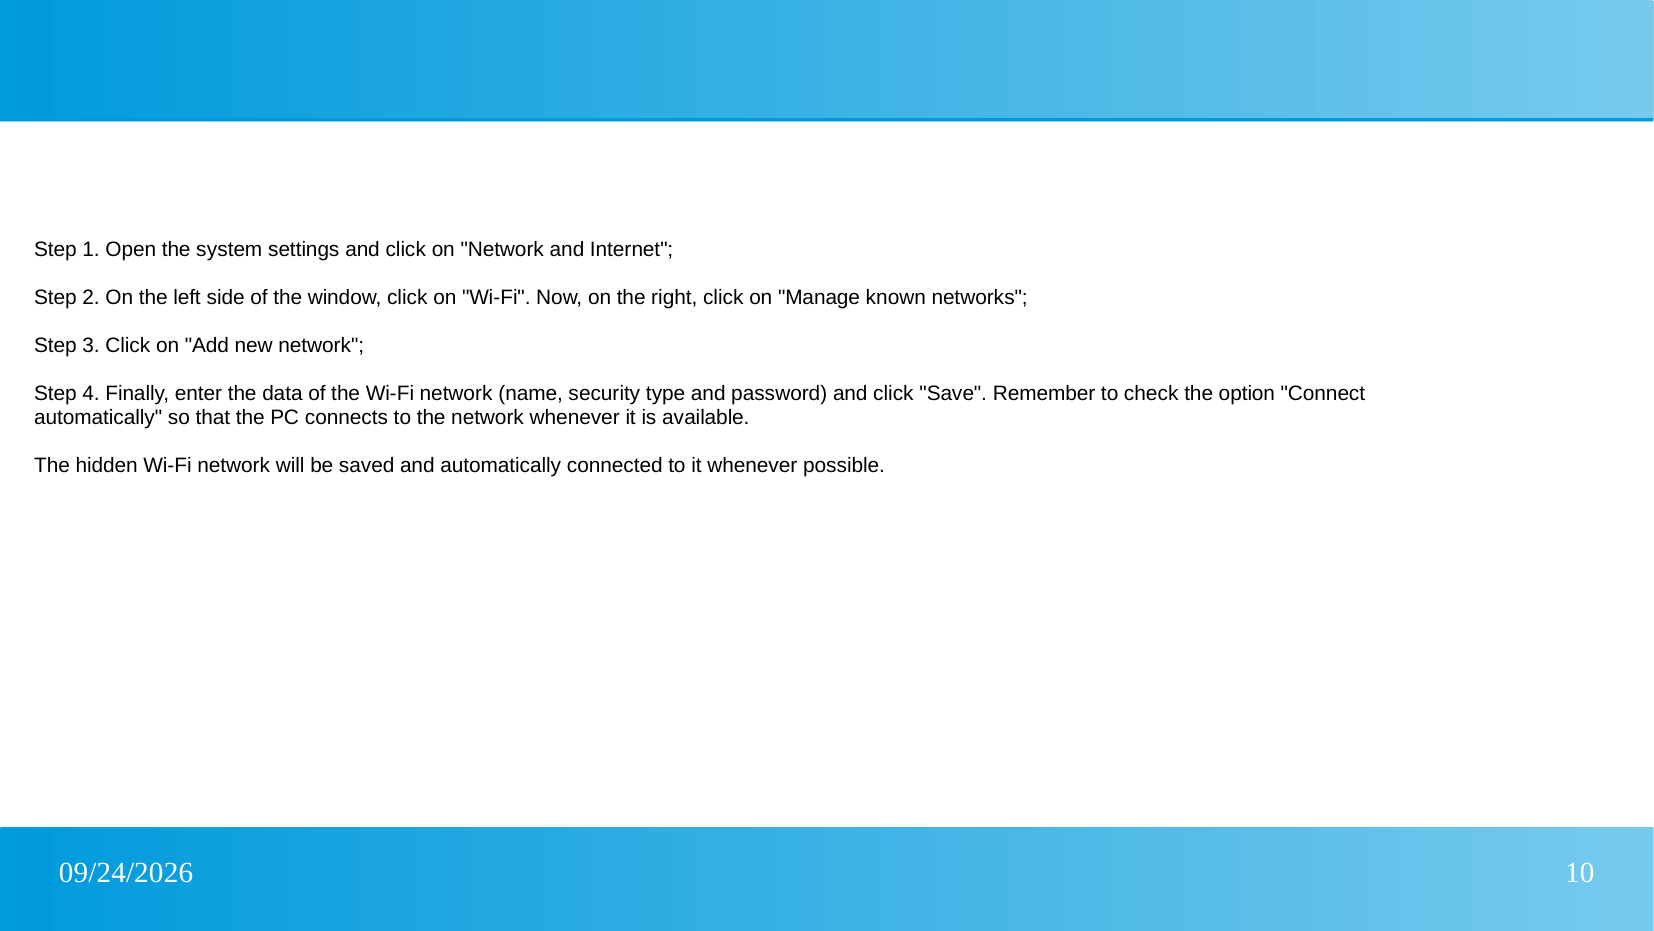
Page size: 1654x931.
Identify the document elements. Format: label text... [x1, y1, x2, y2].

text_box Step 1. Open the system settings and click on "Network and Internet"; Step 2. On the left side of the window, click on "Wi-Fi". Now, on the right, click on "Manage known networks"; Step 3. Click on "Add new network"; Step 4. Finally, enter the data of the Wi-Fi network (name, security type and password) and click "Save". Remember to check the option "Connect automatically" so that the PC connects to the network whenever it is available. The hidden Wi-Fi network will be saved and automatically connected to it whenever possible. [19, 230, 1493, 485]
